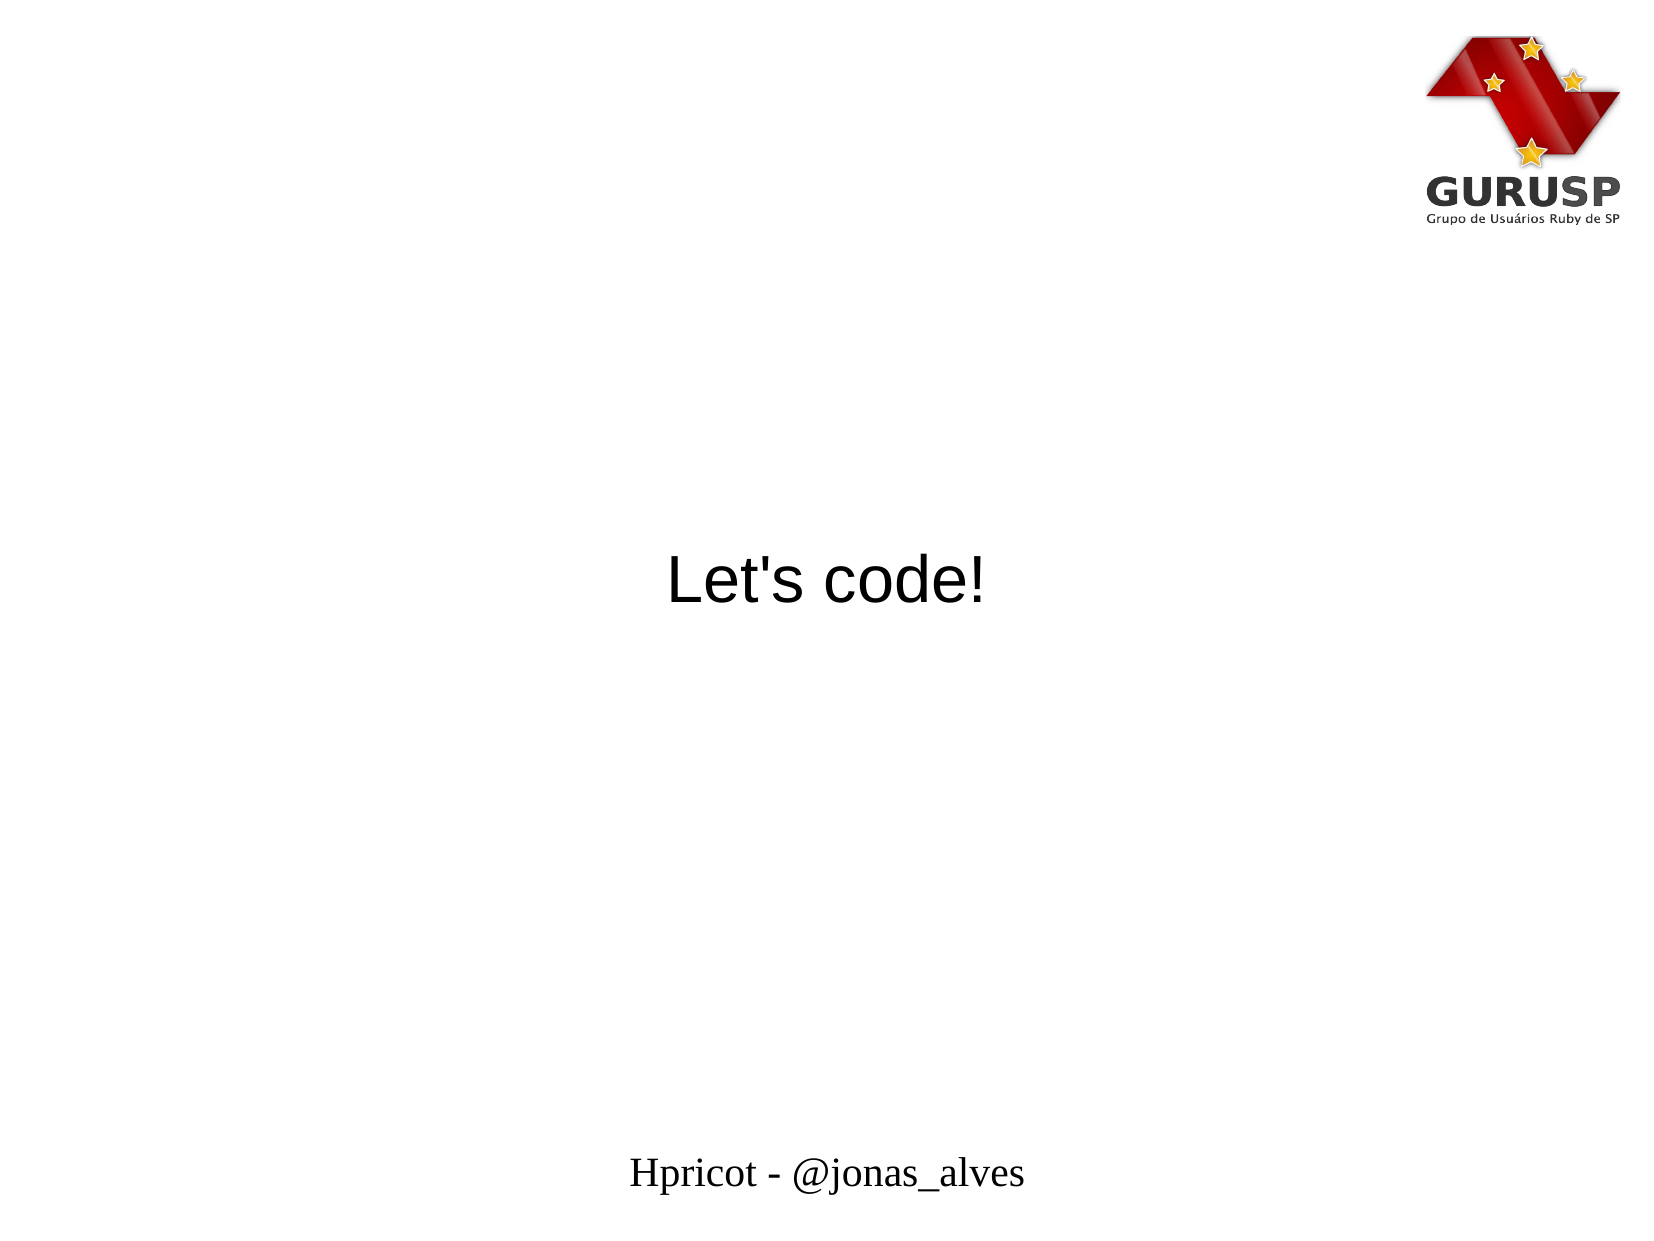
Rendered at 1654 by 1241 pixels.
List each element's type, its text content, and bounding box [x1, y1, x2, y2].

picture [1425, 36, 1621, 225]
subtitle Let's code! [82, 56, 1571, 1102]
